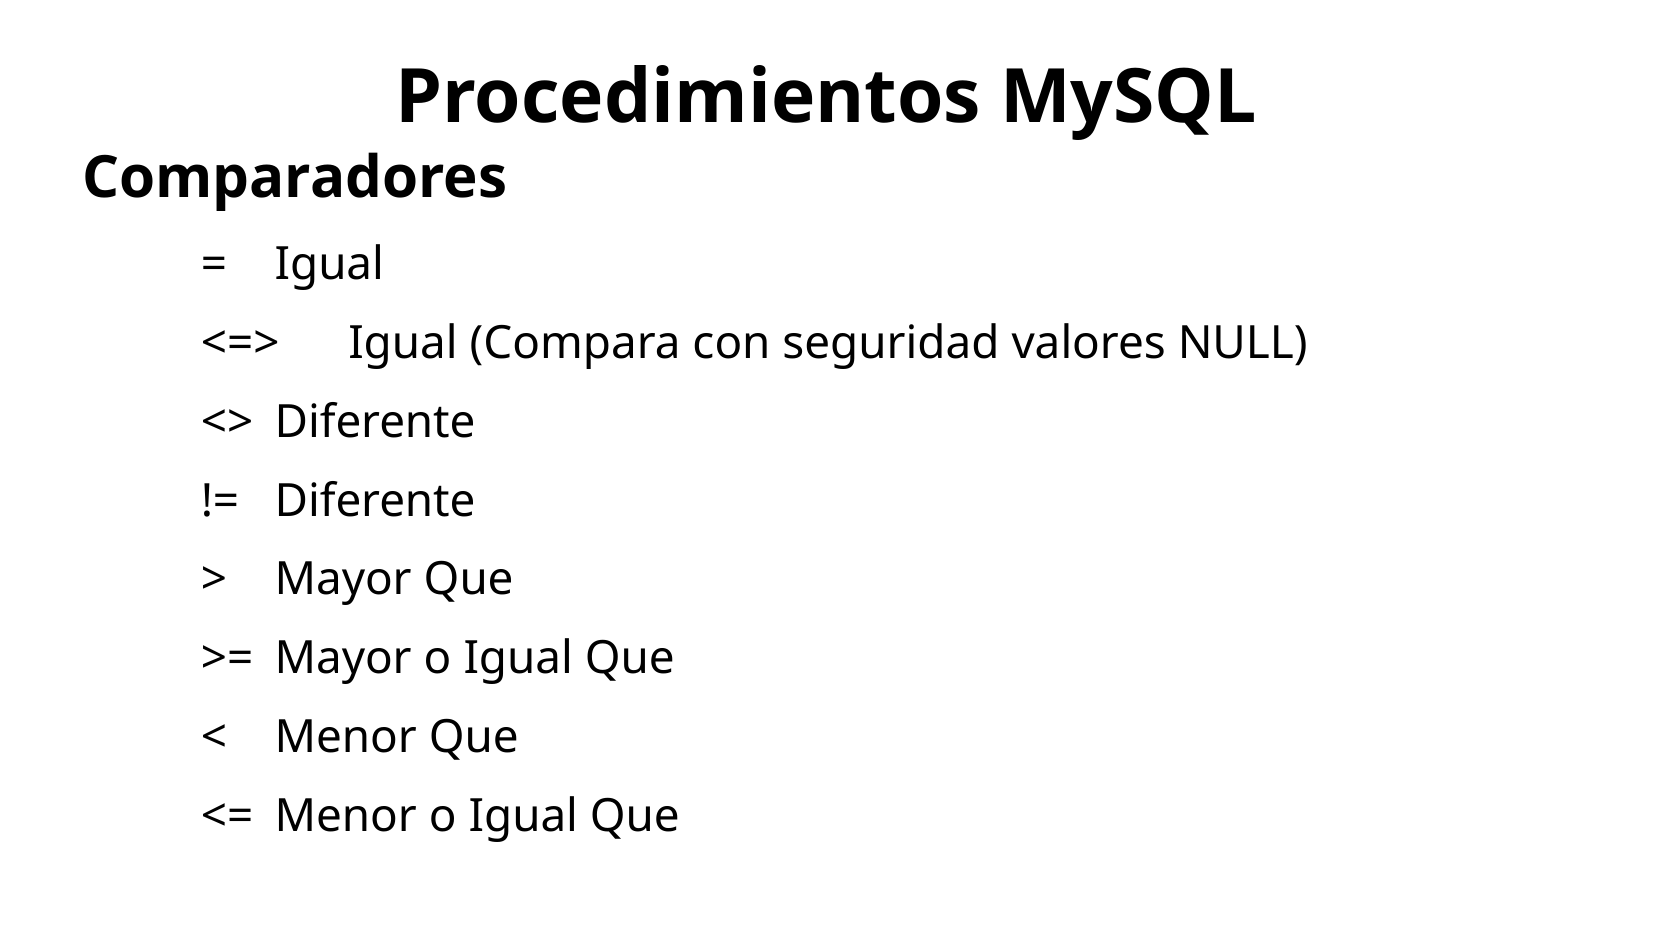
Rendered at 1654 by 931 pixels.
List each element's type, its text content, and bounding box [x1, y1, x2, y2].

title Procedimientos MySQL [82, 37, 1571, 147]
list Comparadores = Igual <=> Igual (Compara con seguridad valores NULL) <> Diferente != Diferente > Mayor Que >= Mayor o Igual Que < Menor Que <= Menor o Igual Que [82, 147, 1595, 857]
